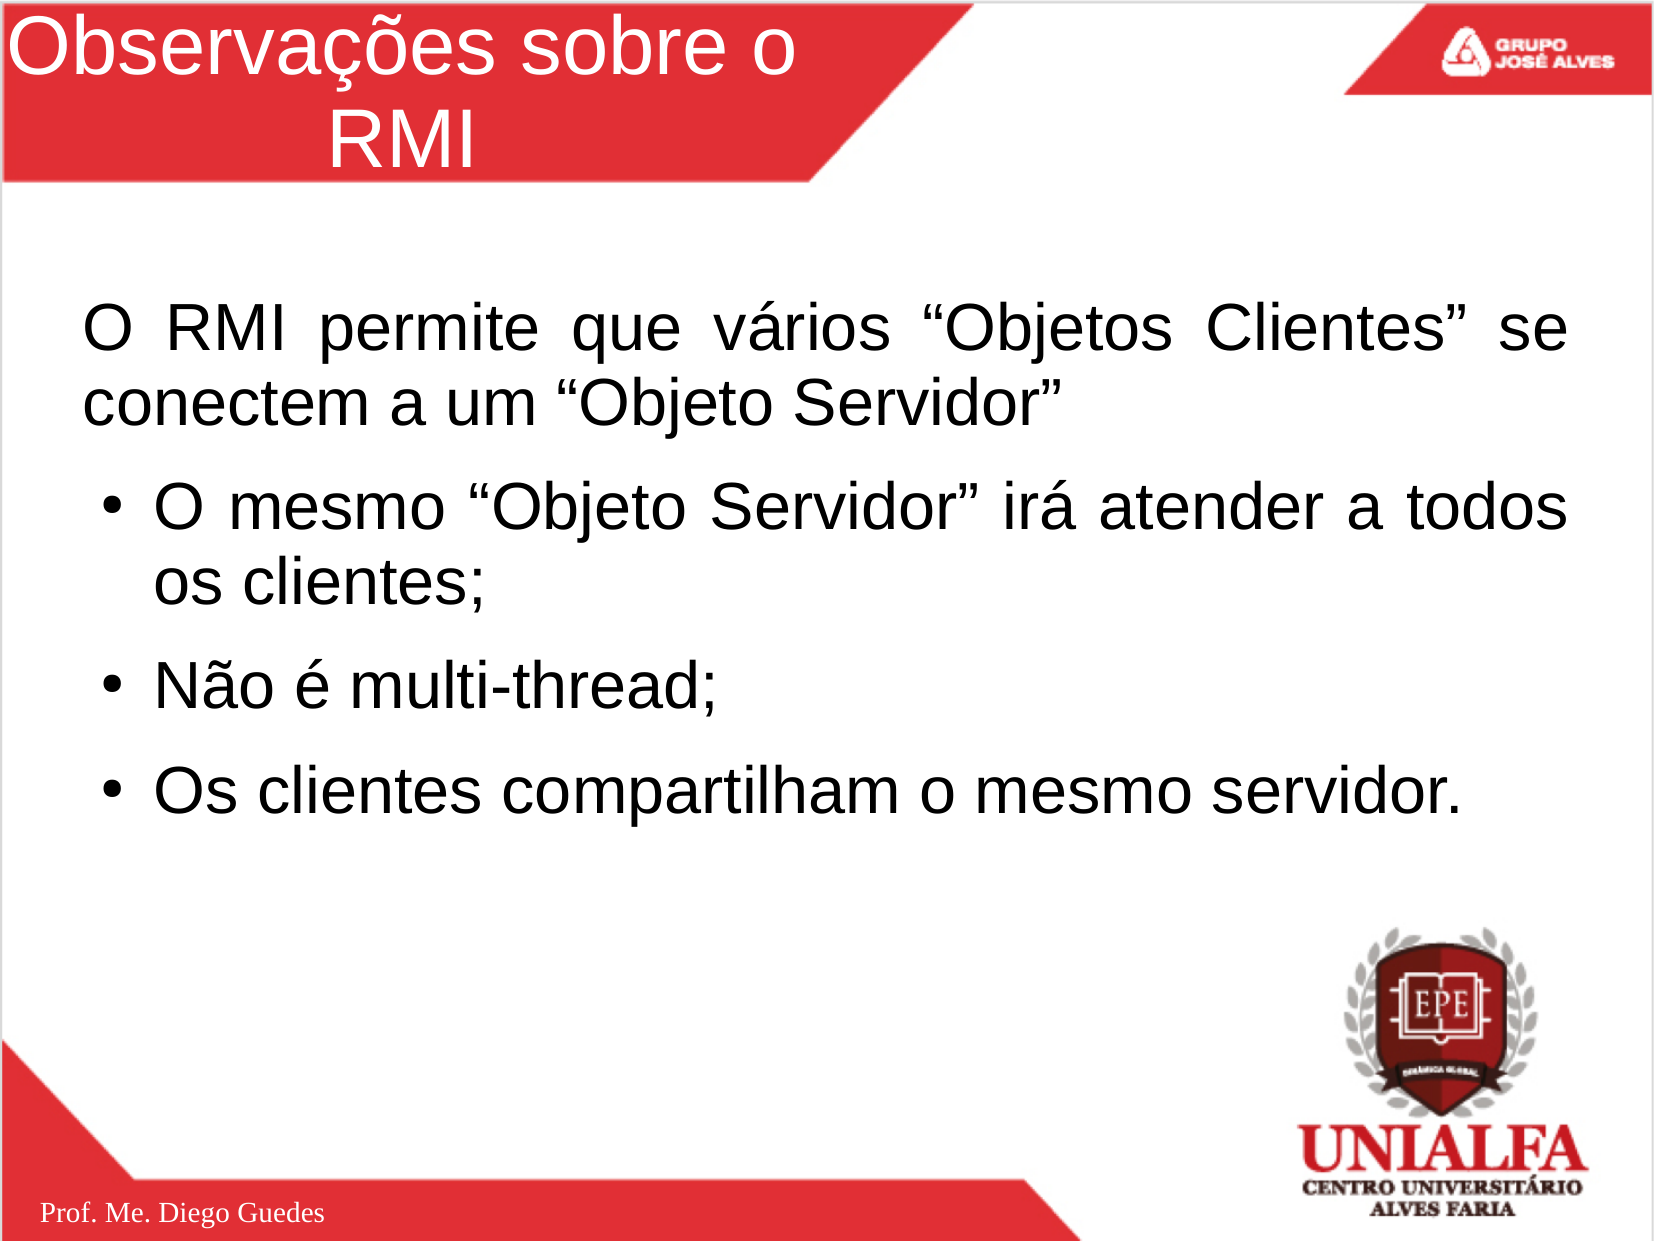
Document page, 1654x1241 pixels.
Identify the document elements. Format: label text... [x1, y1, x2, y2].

title Observações sobre o RMI [6, 0, 799, 186]
picture [0, 0, 1654, 1241]
list O RMI permite que vários “Objetos Clientes” se conectem a um “Objeto Servidor” O mesmo “Objeto Servidor” irá atender a todos os clientes; Não é multi-thread; Os clientes compartilham o mesmo servidor. [82, 290, 1571, 1010]
